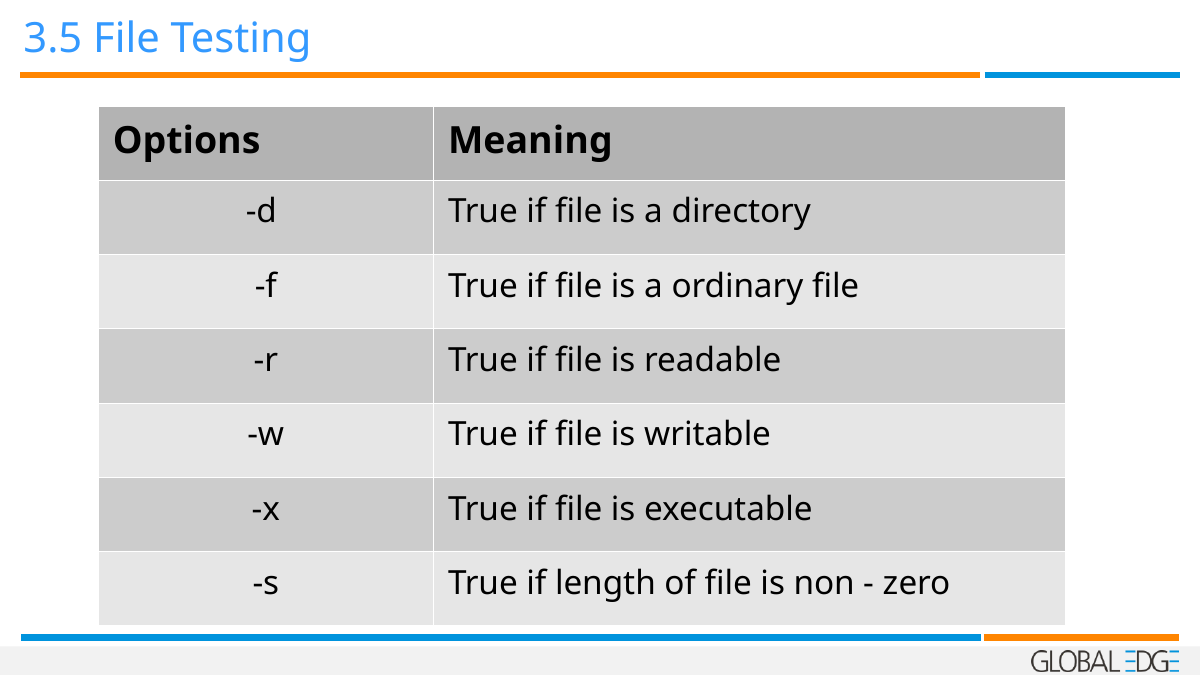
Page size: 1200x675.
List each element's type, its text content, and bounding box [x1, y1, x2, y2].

table_cell -r [99, 329, 433, 403]
picture [1031, 650, 1179, 672]
table_cell True if file is a directory [434, 181, 1065, 254]
table_cell True if length of file is non - zero [434, 552, 1065, 625]
table_header Options [99, 107, 433, 180]
table_cell -d [99, 181, 433, 254]
table_cell -s [99, 552, 433, 625]
table_cell True if file is writable [434, 404, 1065, 477]
table_header Meaning [434, 107, 1065, 180]
table_cell True if file is executable [434, 478, 1065, 551]
title 3.5 File Testing [12, 9, 1088, 63]
table_cell True if file is readable [434, 329, 1065, 403]
table_cell -w [99, 404, 433, 477]
table_cell -f [99, 255, 433, 328]
table_cell -x [99, 478, 433, 551]
table_cell True if file is a ordinary file [434, 255, 1065, 328]
